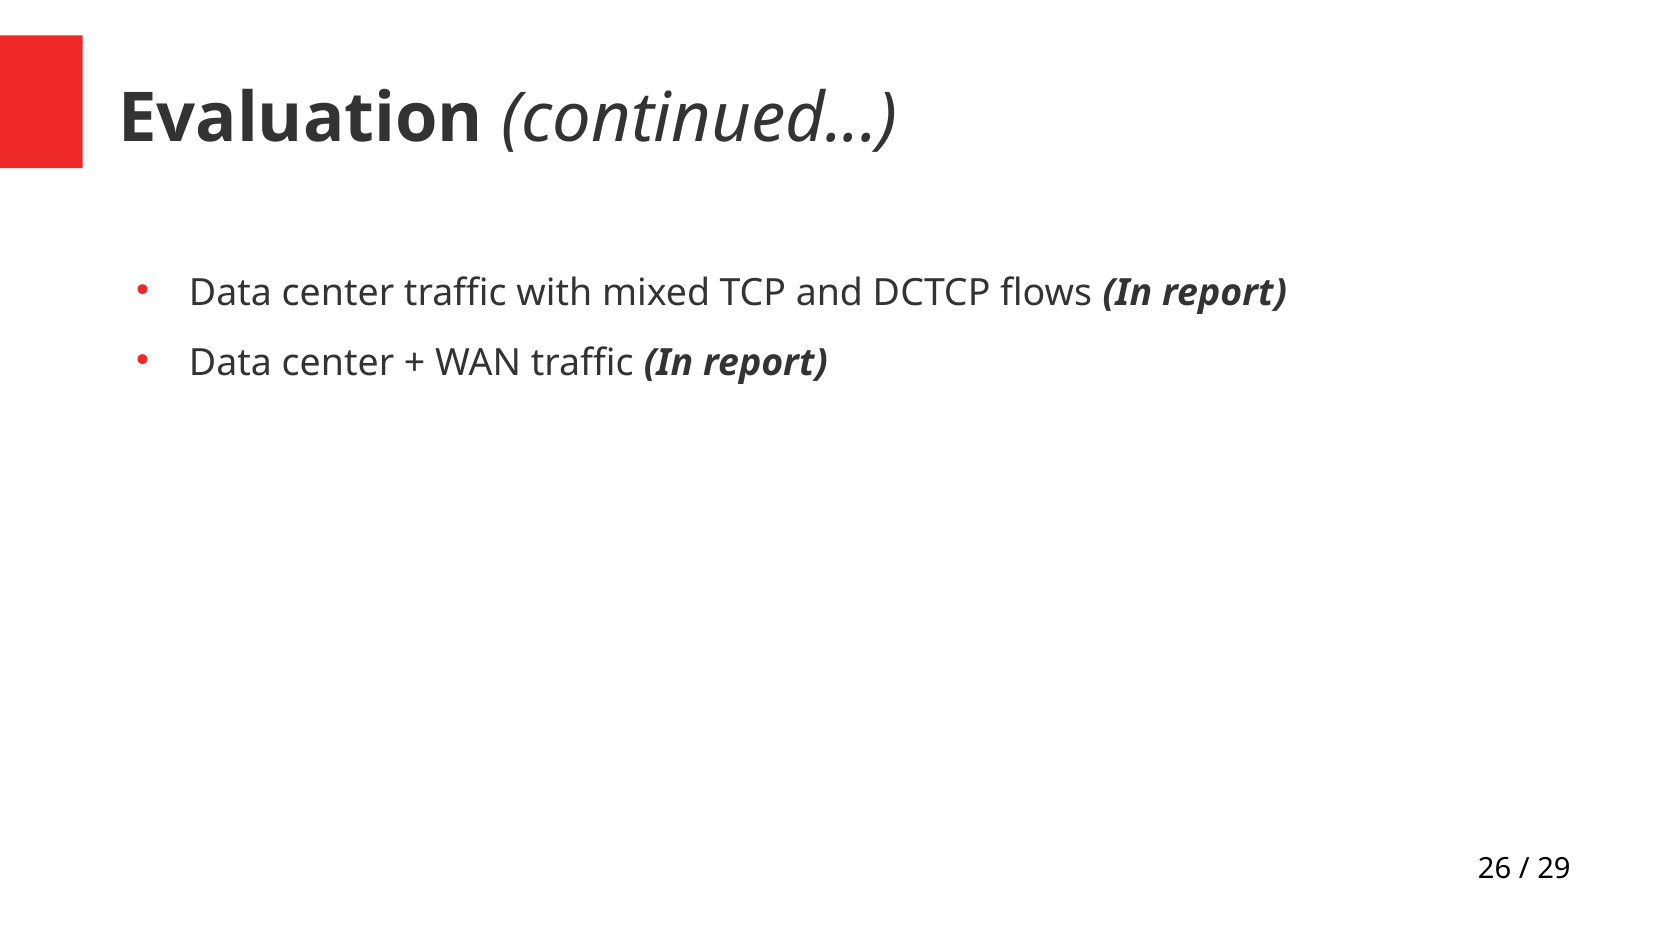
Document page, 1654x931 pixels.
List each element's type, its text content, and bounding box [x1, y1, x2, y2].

list Data center traffic with mixed TCP and DCTCP flows (In report) Data center + WAN traffic (In report) [118, 265, 1536, 806]
title Evaluation (continued...) [118, 36, 1571, 193]
